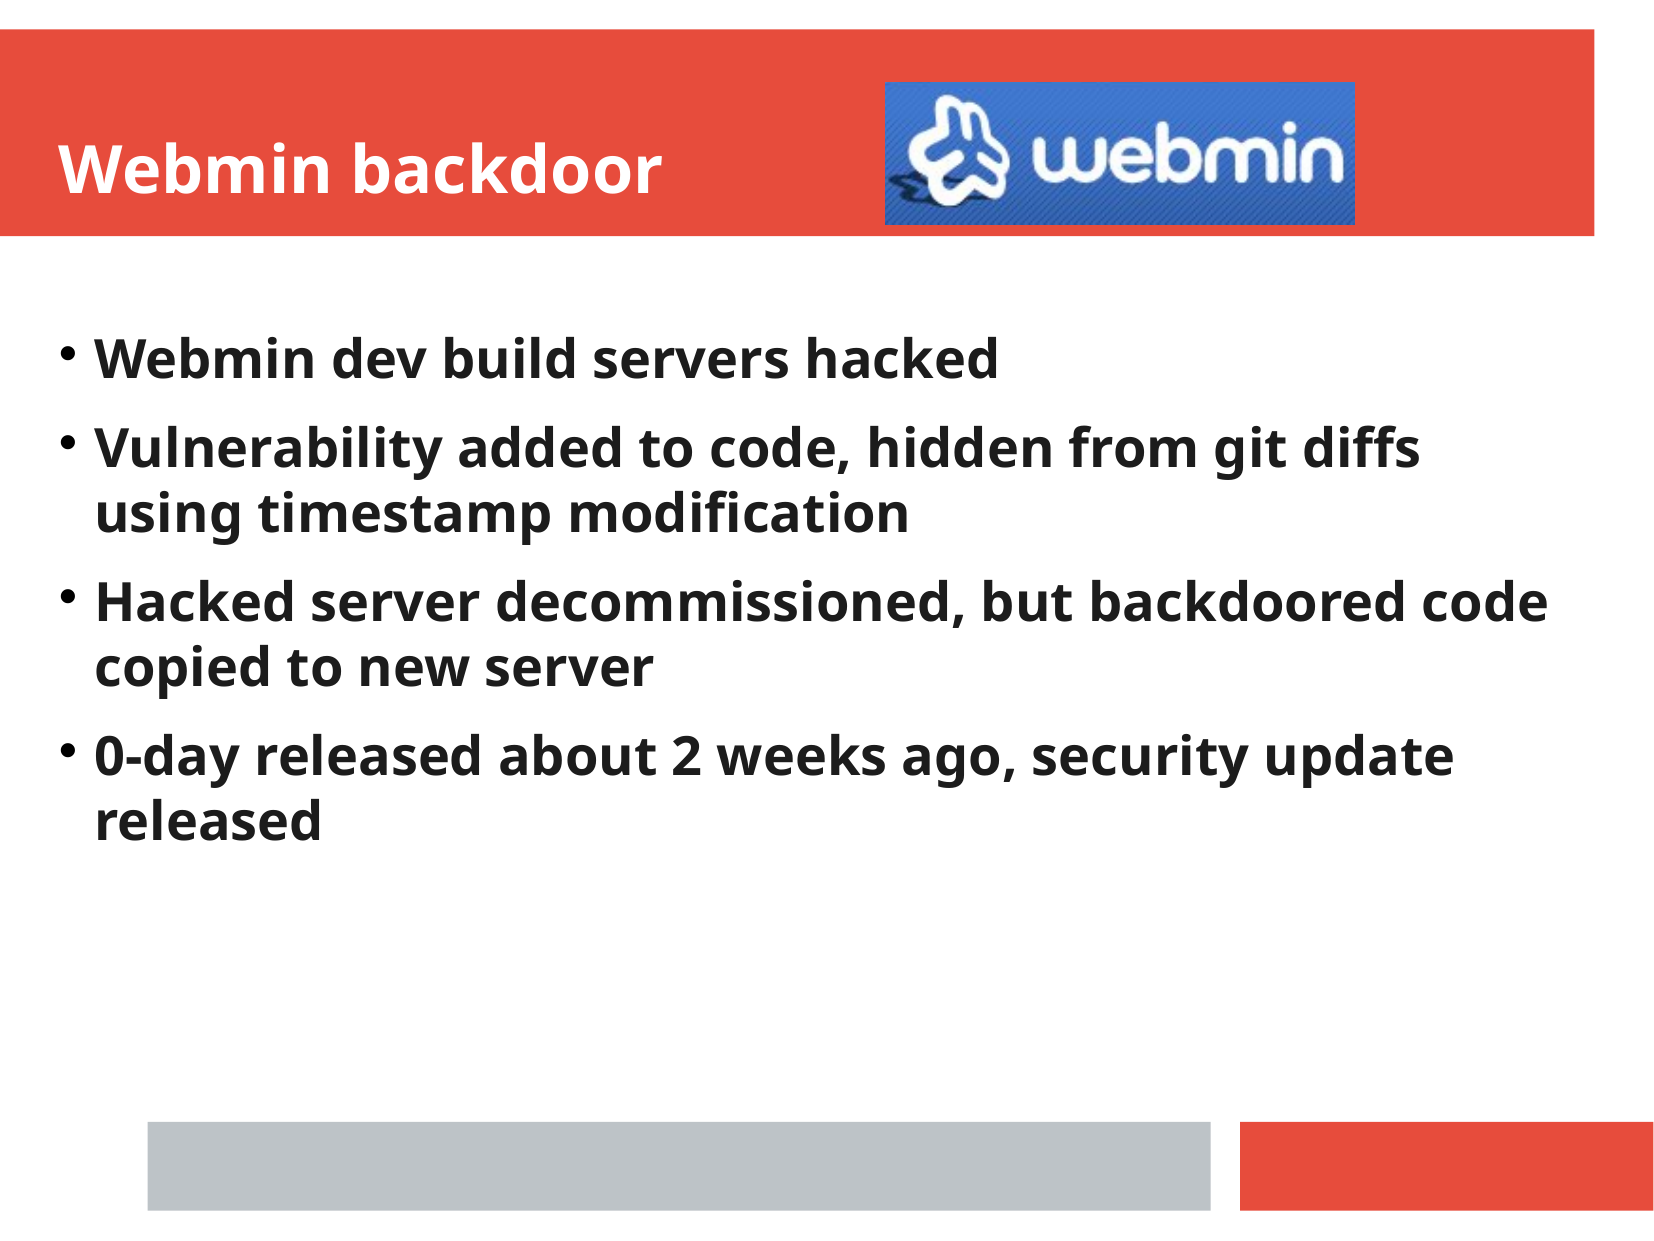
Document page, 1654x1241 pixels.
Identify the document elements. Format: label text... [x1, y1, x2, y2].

text_box Webmin backdoor [58, 58, 1595, 207]
picture [885, 82, 1355, 225]
text_box Webmin dev build servers hacked Vulnerability added to code, hidden from git diffs using timestamp modification Hacked server decommissioned, but backdoored code copied to new server 0-day released about 2 weeks ago, security update released [58, 324, 1565, 1093]
